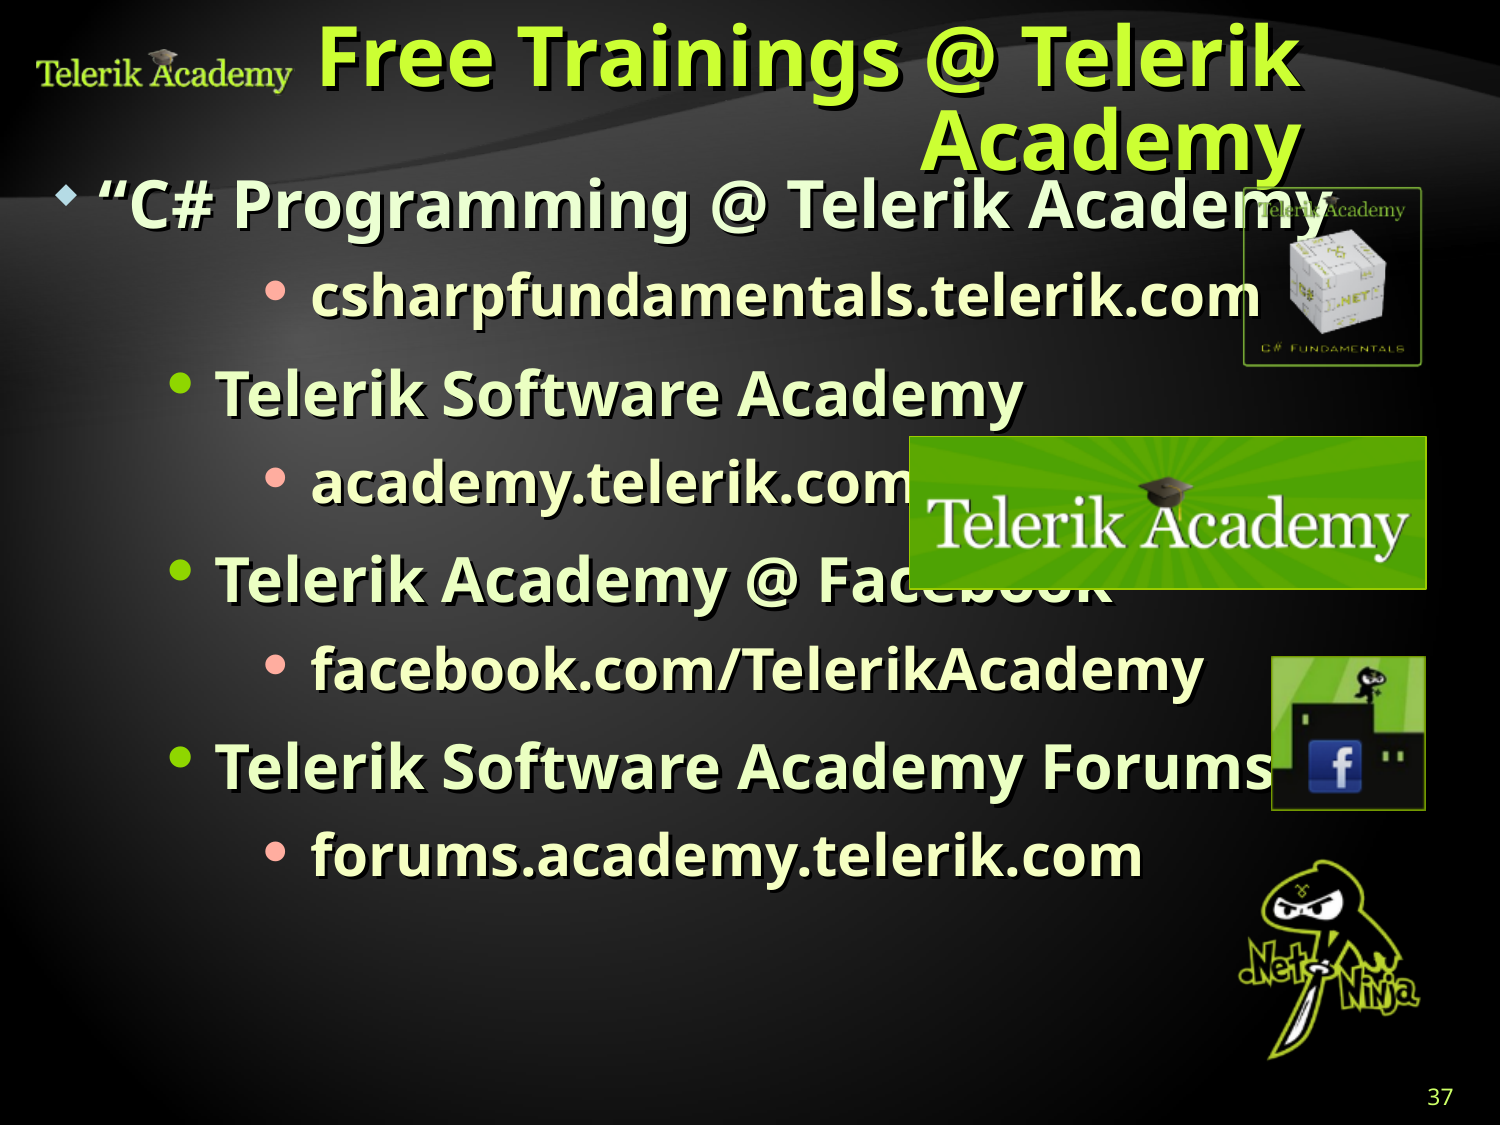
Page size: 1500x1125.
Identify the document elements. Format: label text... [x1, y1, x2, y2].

picture [1240, 184, 1426, 369]
text_box 37 [1412, 1074, 1488, 1113]
title Free Trainings @ Telerik Academy [300, 12, 1463, 149]
picture [910, 437, 1426, 589]
picture [1234, 856, 1426, 1065]
picture [1271, 656, 1426, 811]
list “C# Programming @ Telerik Academy csharpfundamentals.telerik.com Telerik Software Academy academy.telerik.com Telerik Academy @ Facebook facebook.com/TelerikAcademy Telerik Software Academy Forums forums.academy.telerik.com [37, 149, 1463, 1101]
